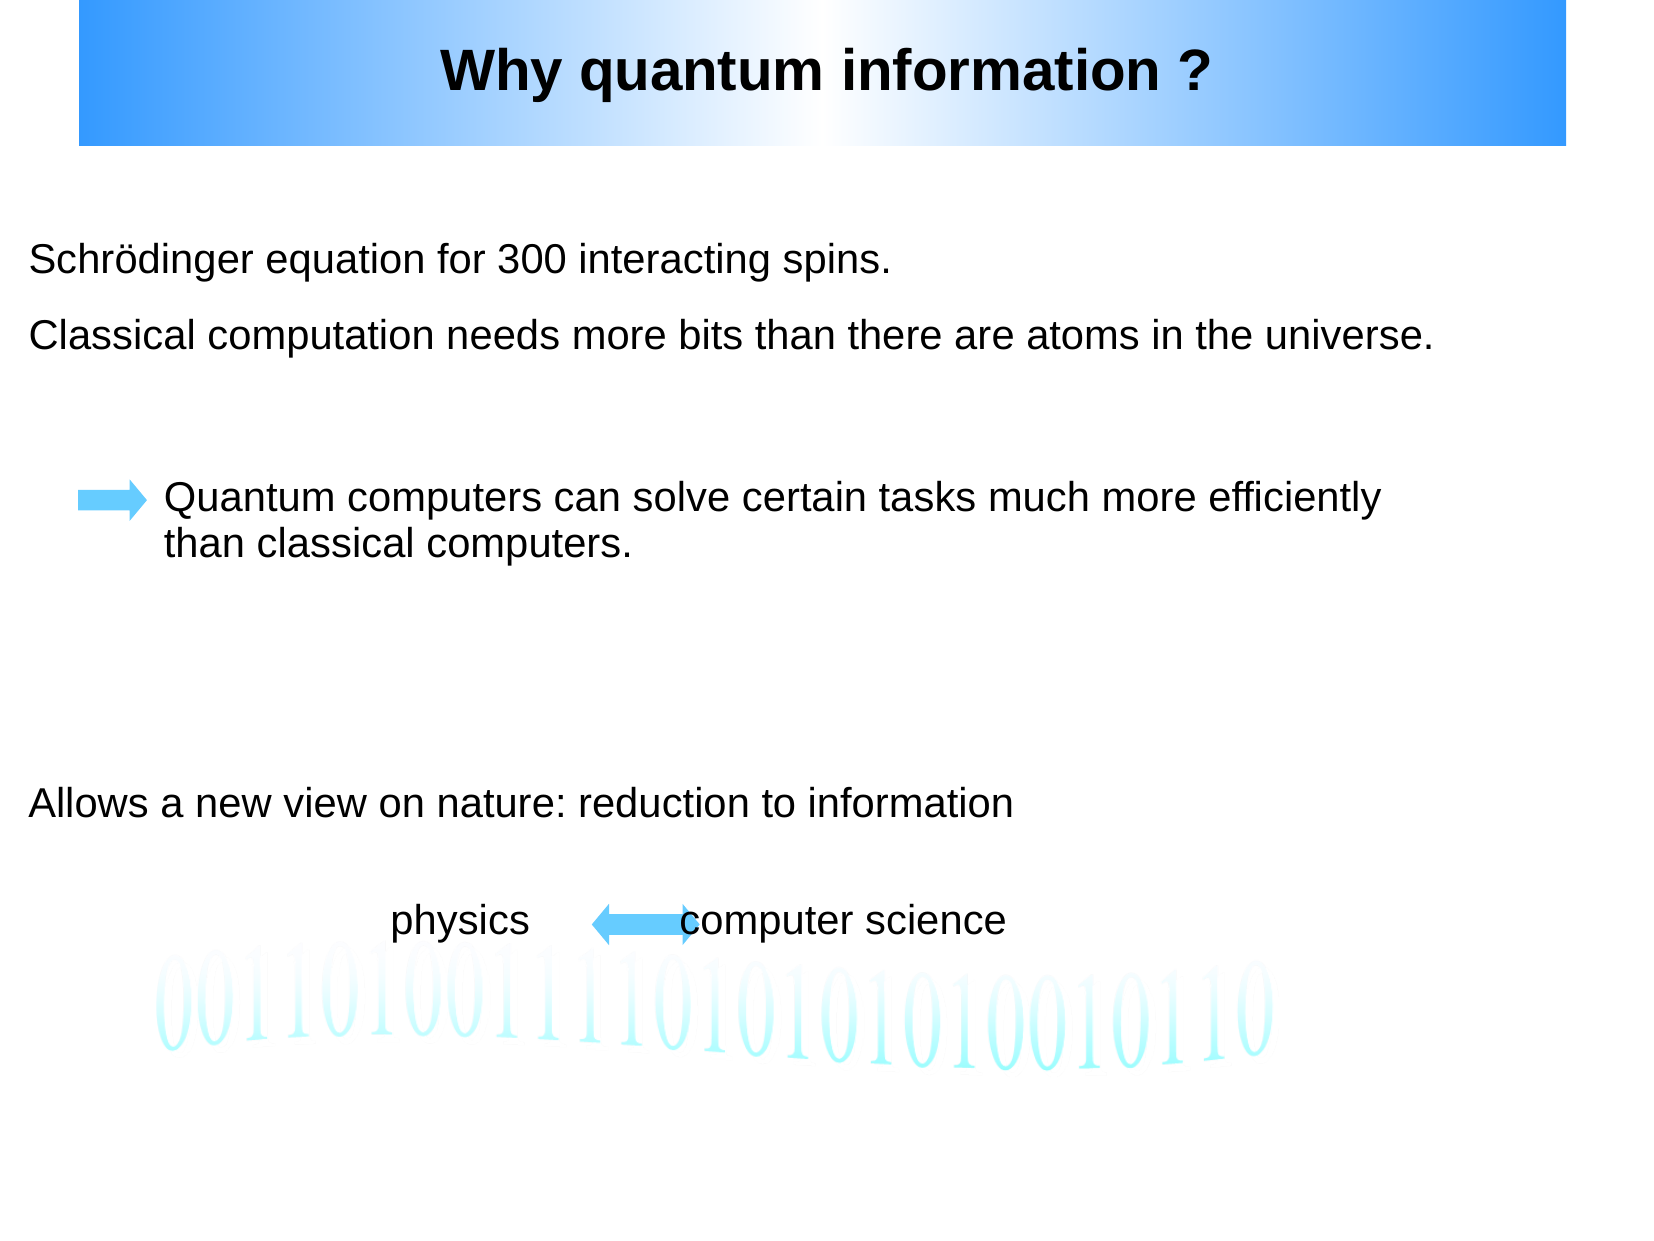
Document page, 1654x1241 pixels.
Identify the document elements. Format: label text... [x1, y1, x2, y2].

text_box Why quantum information ? [425, 29, 1229, 111]
text_box Schrödinger equation for 300 interacting spins. Classical computation needs more bits than there are atoms in the universe. [13, 227, 1654, 366]
text_box Allows a new view on nature: reduction to information [13, 771, 1654, 834]
text_box [79, 0, 1654, 146]
text_box physics computer science [249, 888, 1173, 951]
text_box [591, 903, 661, 946]
picture [156, 940, 1280, 1078]
text_box Quantum computers can solve certain tasks much more efficiently than classical computers. [149, 465, 1649, 575]
text_box [78, 479, 147, 521]
